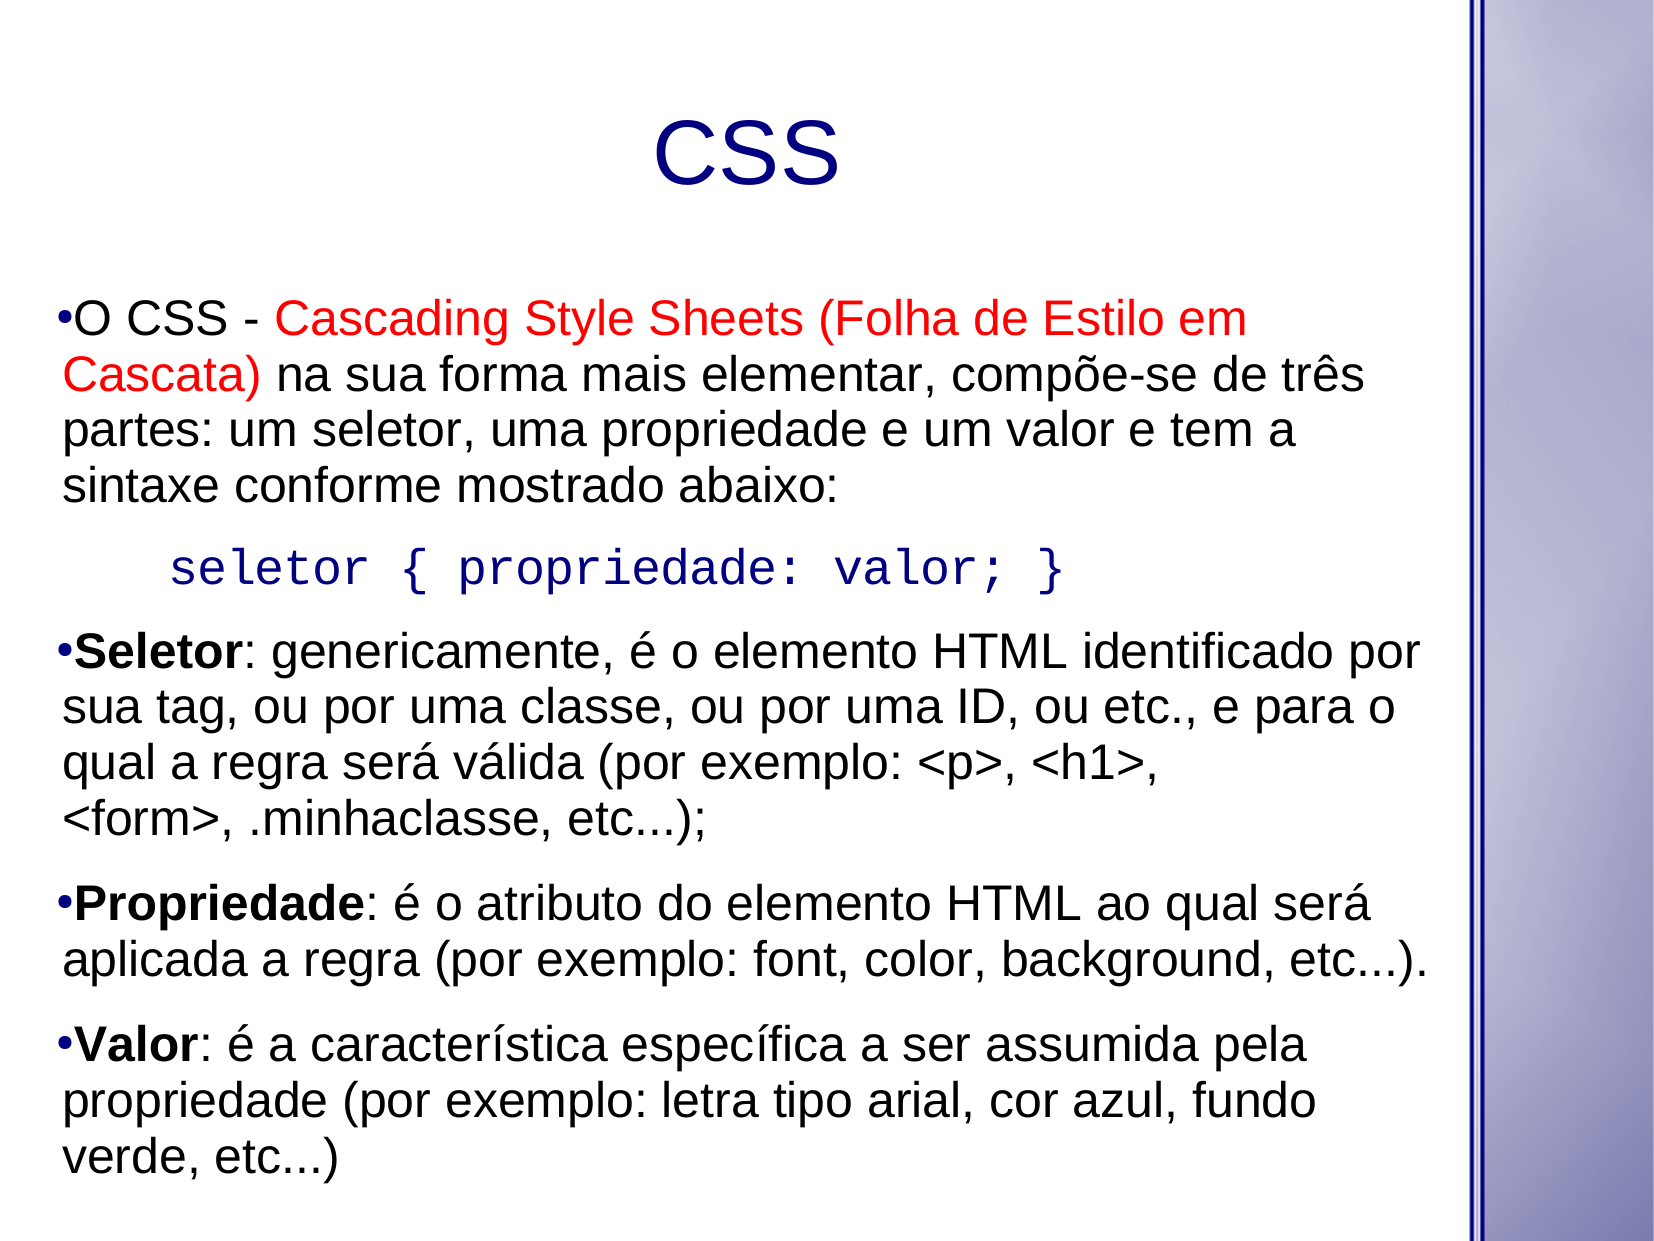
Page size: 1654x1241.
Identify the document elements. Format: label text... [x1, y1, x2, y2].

picture [0, 0, 1654, 1241]
list O CSS - Cascading Style Sheets (Folha de Estilo em Cascata) na sua forma mais elementar, compõe-se de três partes: um seletor, uma propriedade e um valor e tem a sintaxe conforme mostrado abaixo: seletor { propriedade: valor; } Seletor: genericamente, é o elemento HTML identificado por sua tag, ou por uma classe, ou por uma ID, ou etc., e para o qual a regra será válida (por exemplo: <p>, <h1>, <form>, .minhaclasse, etc...); Propriedade: é o atributo do elemento HTML ao qual será aplicada a regra (por exemplo: font, color, background, etc...). Valor: é a característica específica a ser assumida pela propriedade (por exemplo: letra tipo arial, cor azul, fundo verde, etc...) [47, 290, 1447, 1184]
title CSS [47, 49, 1447, 257]
